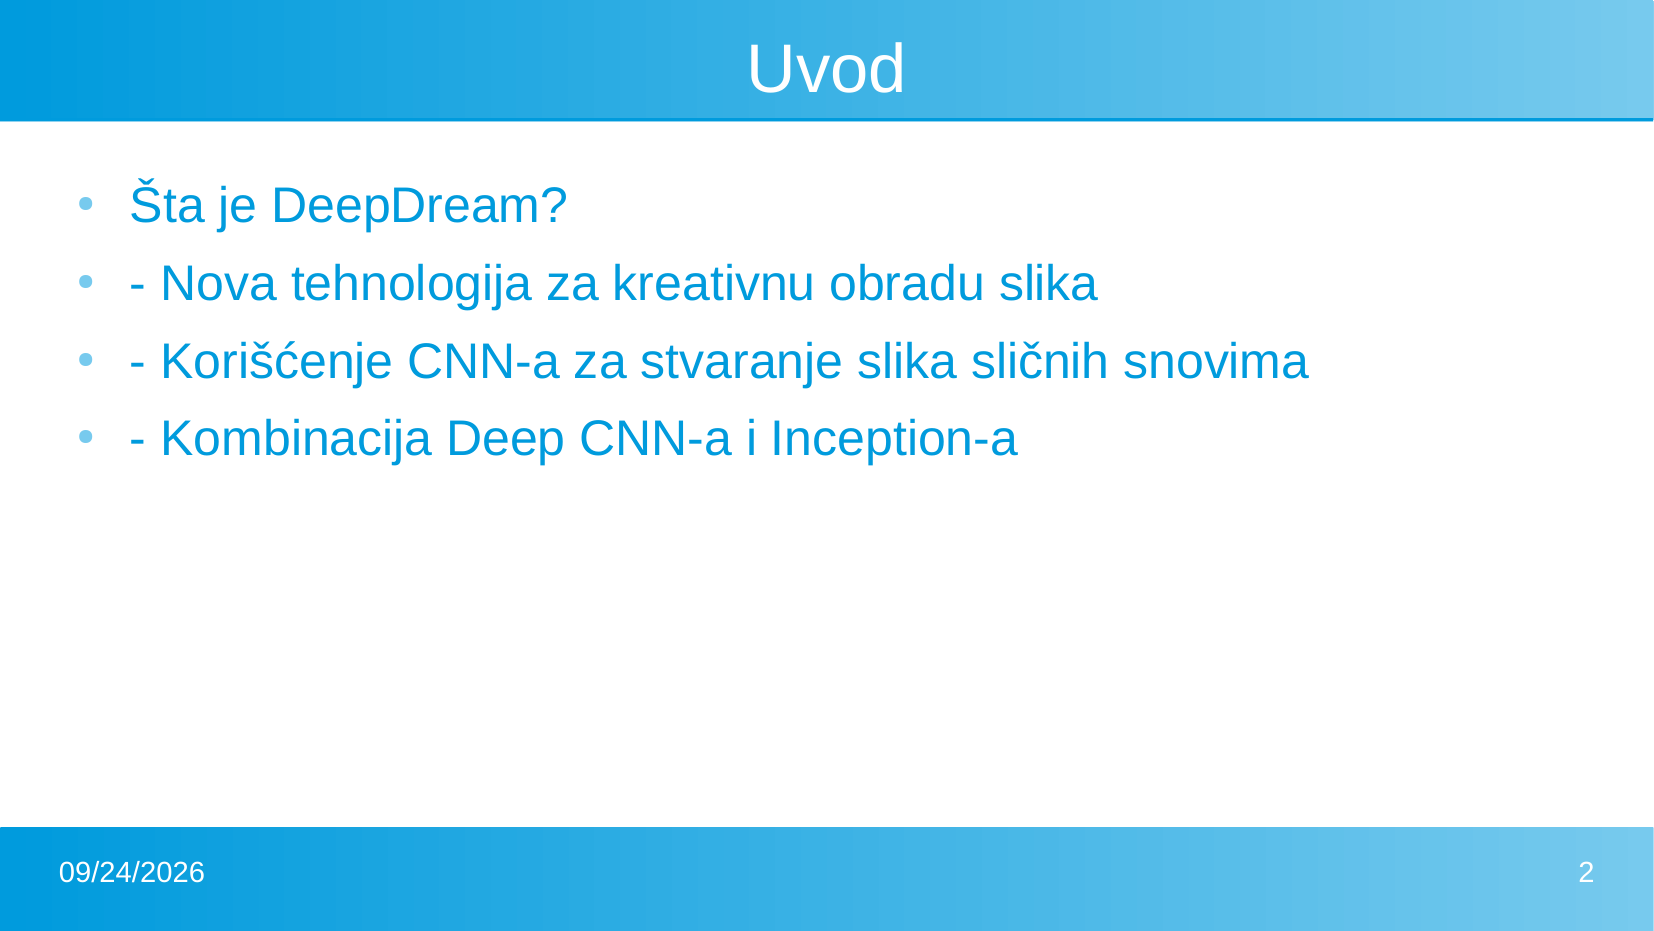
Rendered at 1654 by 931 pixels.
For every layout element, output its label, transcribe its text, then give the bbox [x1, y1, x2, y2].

list Šta je DeepDream? - Nova tehnologija za kreativnu obradu slika - Korišćenje CNN-a za stvaranje slika sličnih snovima - Kombinacija Deep CNN-a i Inception-a [59, 177, 1595, 768]
title Uvod [59, 29, 1595, 108]
